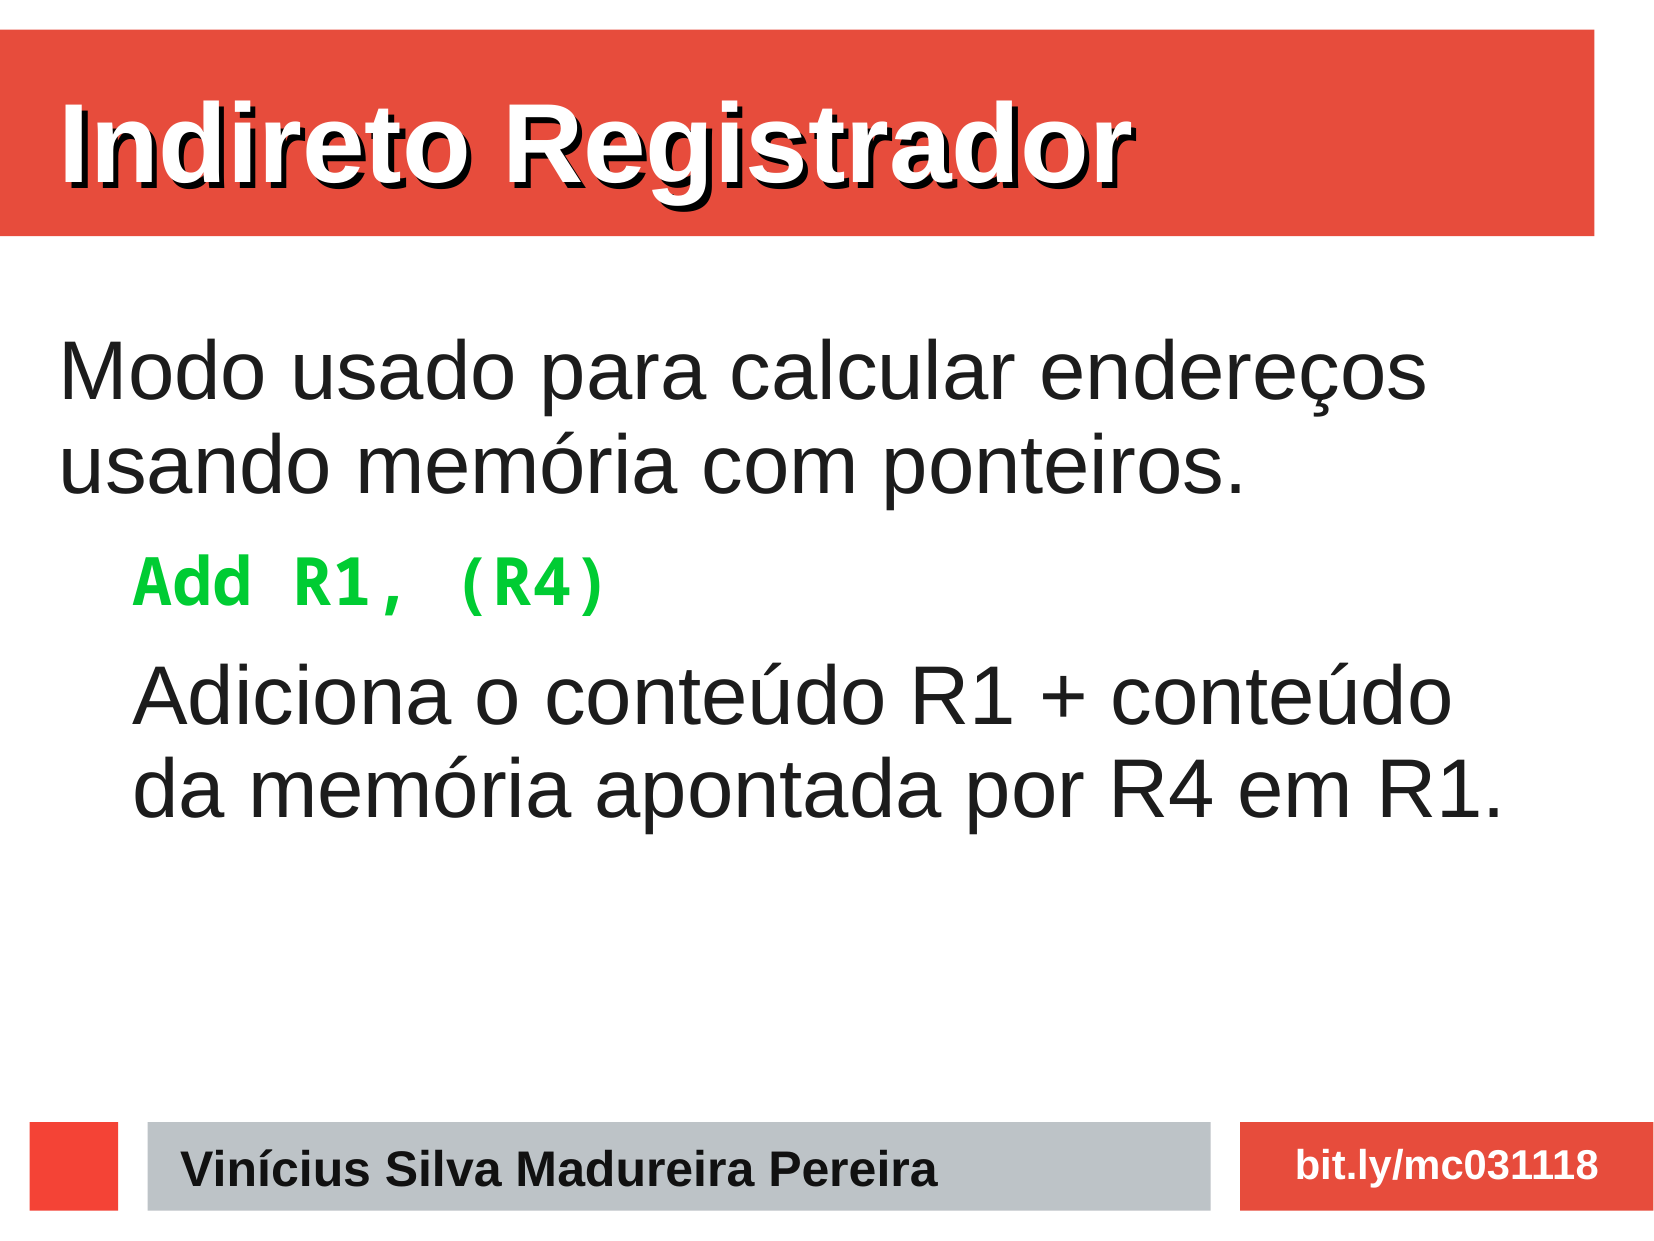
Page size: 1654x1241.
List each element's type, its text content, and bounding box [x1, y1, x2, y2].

text_box Vinícius Silva Madureira Pereira [165, 1133, 1170, 1205]
text_box bit.ly/mc031118 [1228, 1133, 1654, 1205]
title Indireto Registrador [59, 59, 1595, 207]
list Modo usado para calcular endereços usando memória com ponteiros. Add R1, (R4) Adiciona o conteúdo R1 + conteúdo da memória apontada por R4 em R1. [59, 324, 1565, 1093]
